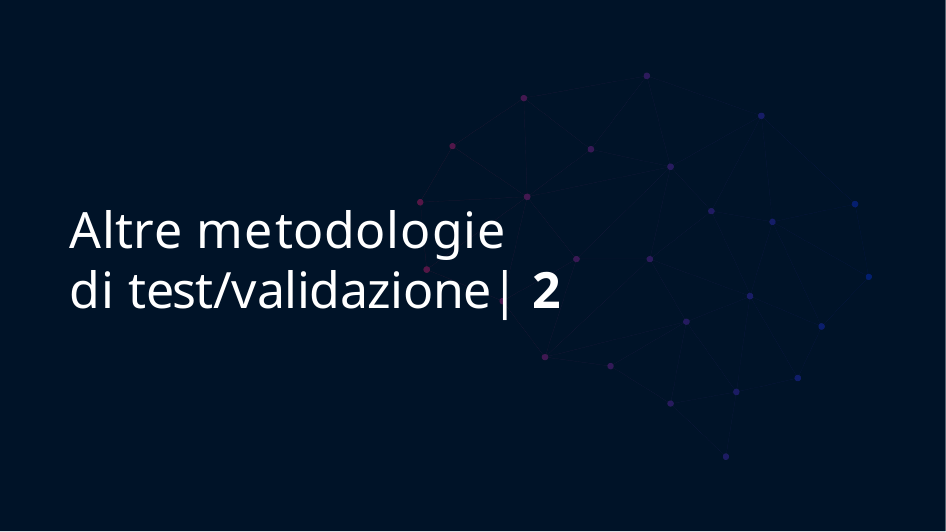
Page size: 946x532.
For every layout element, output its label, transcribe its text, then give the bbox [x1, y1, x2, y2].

picture [310, 32, 946, 500]
title Altre metodologie di test/validazione| 2 [67, 196, 580, 379]
